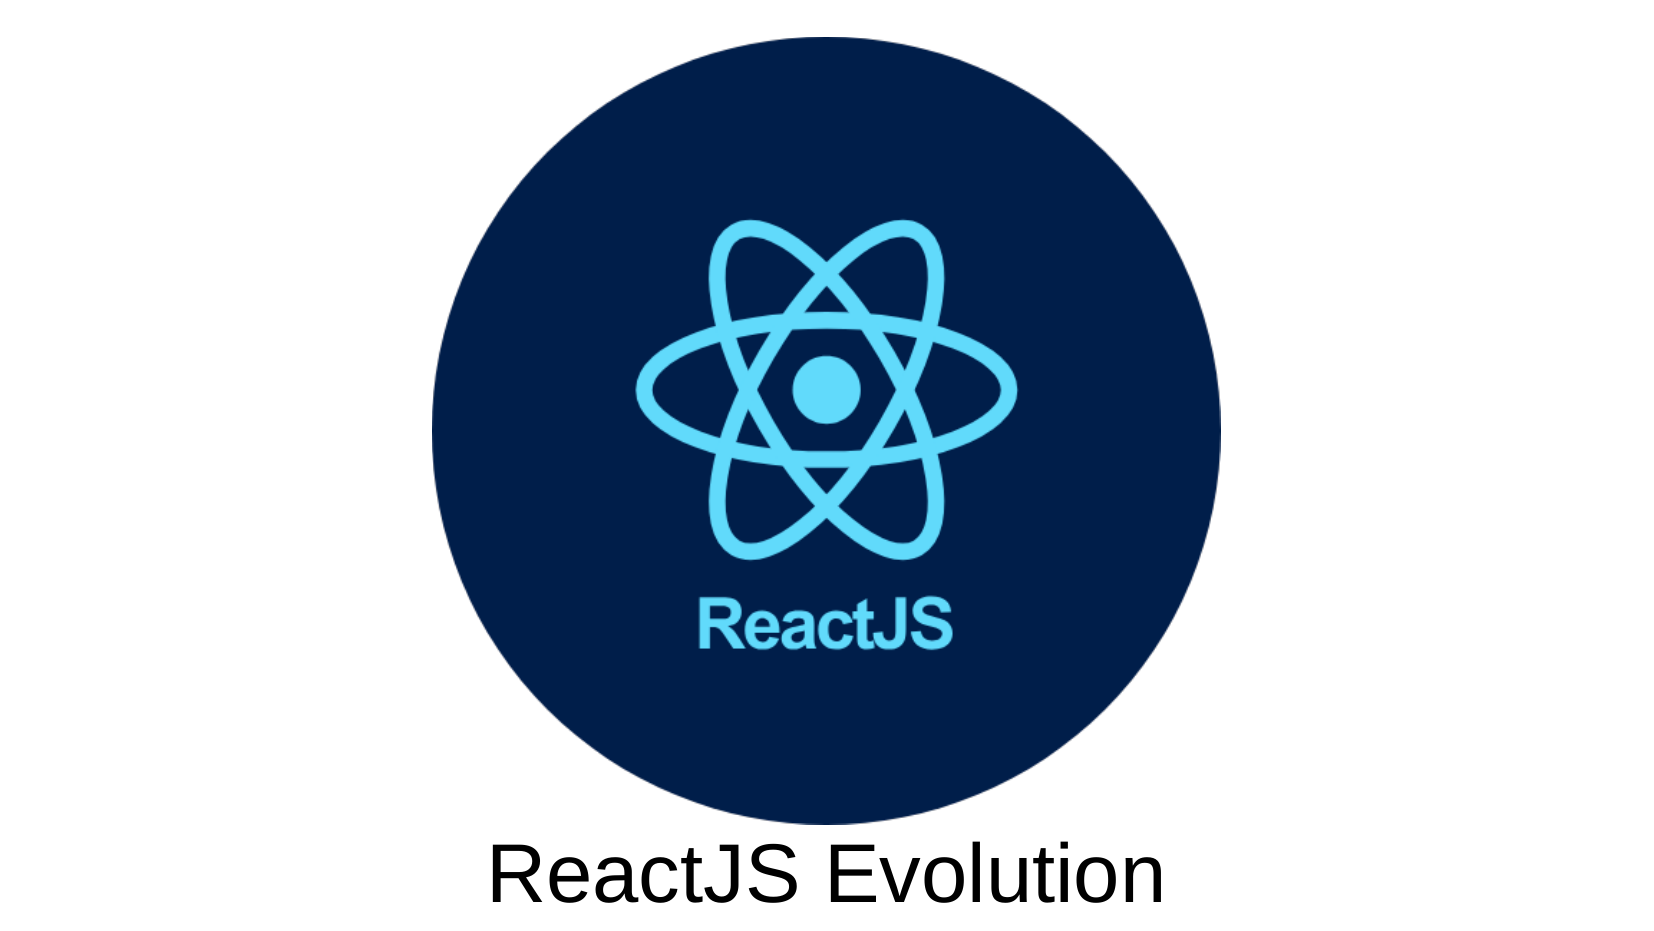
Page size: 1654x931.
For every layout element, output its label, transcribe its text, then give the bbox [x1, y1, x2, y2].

text_box ReactJS Evolution [471, 819, 1182, 928]
picture [432, 37, 1221, 826]
